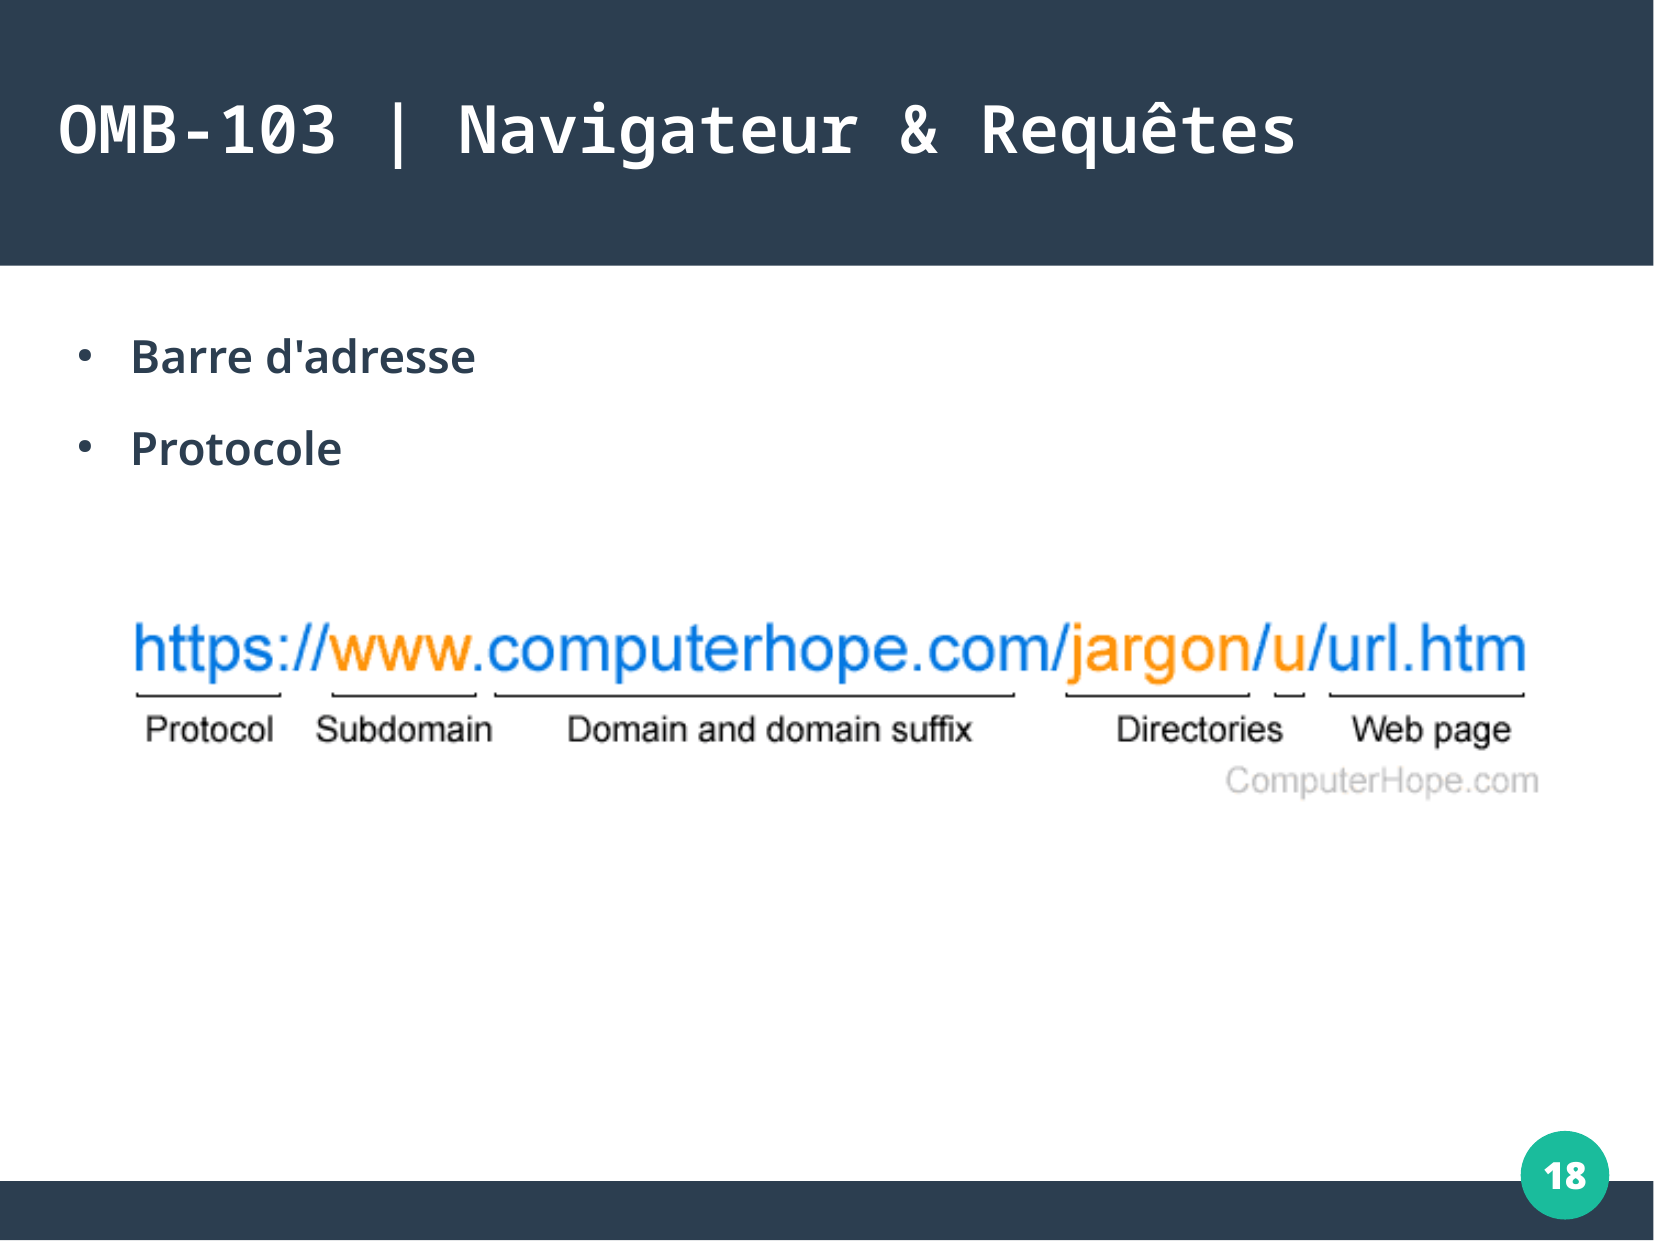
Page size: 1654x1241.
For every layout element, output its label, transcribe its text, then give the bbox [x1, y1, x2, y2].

list Barre d'adresse Protocole [59, 324, 1595, 1152]
picture [117, 596, 1545, 804]
title OMB-103 | Navigateur & Requêtes [59, 49, 1595, 207]
